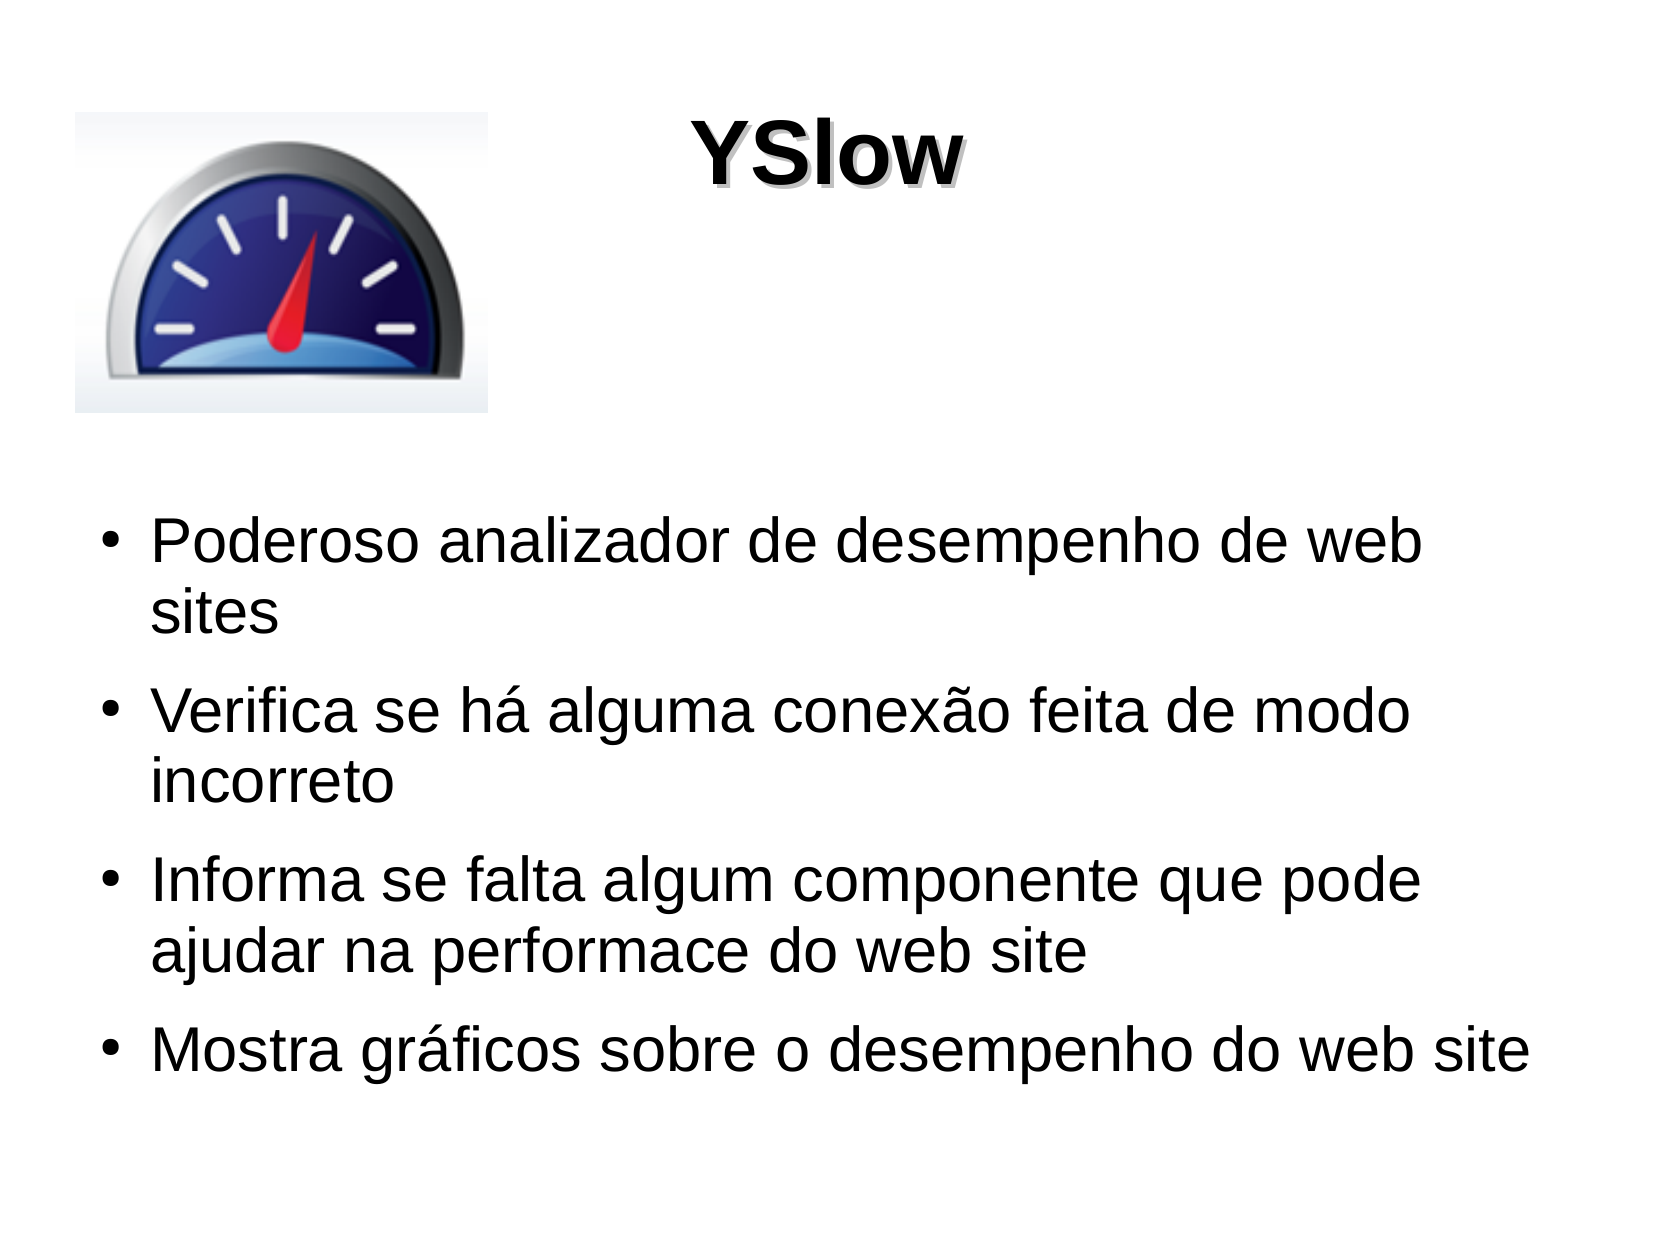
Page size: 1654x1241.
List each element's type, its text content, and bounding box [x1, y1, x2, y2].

title YSlow [82, 56, 1571, 250]
list Poderoso analizador de desempenho de web sites Verifica se há alguma conexão feita de modo incorreto Informa se falta algum componente que pode ajudar na performace do web site Mostra gráficos sobre o desempenho do web site [82, 505, 1571, 1127]
picture [75, 112, 488, 413]
